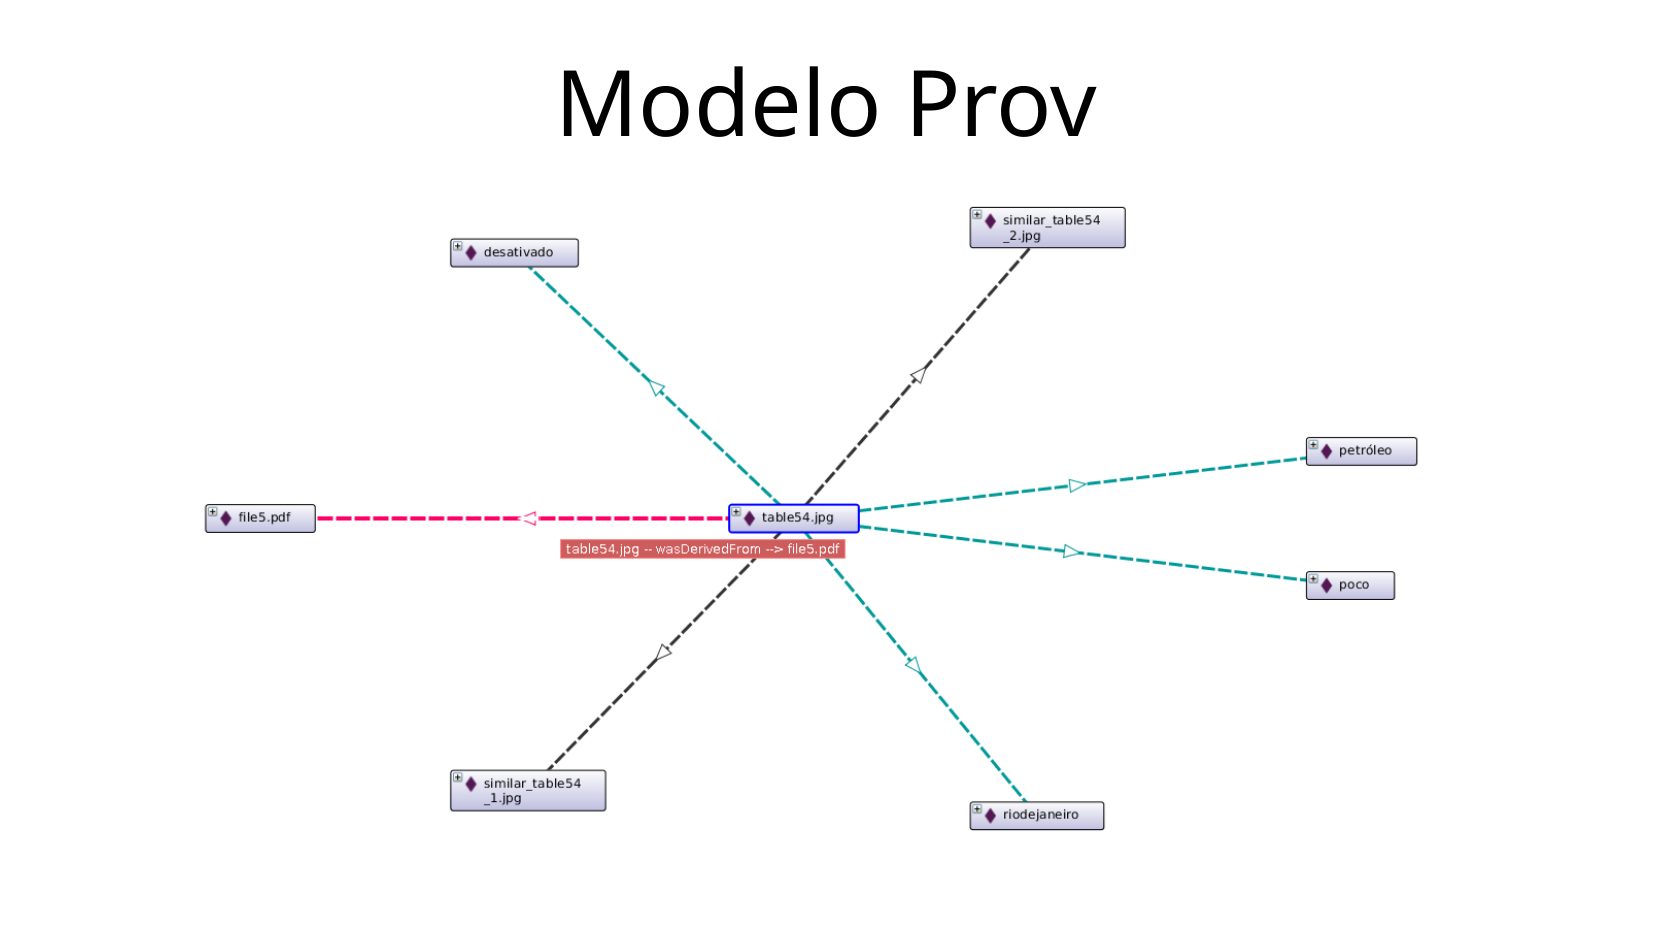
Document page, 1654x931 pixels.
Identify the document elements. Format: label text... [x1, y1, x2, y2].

picture [147, 178, 1507, 861]
title Modelo Prov [82, 23, 1571, 179]
